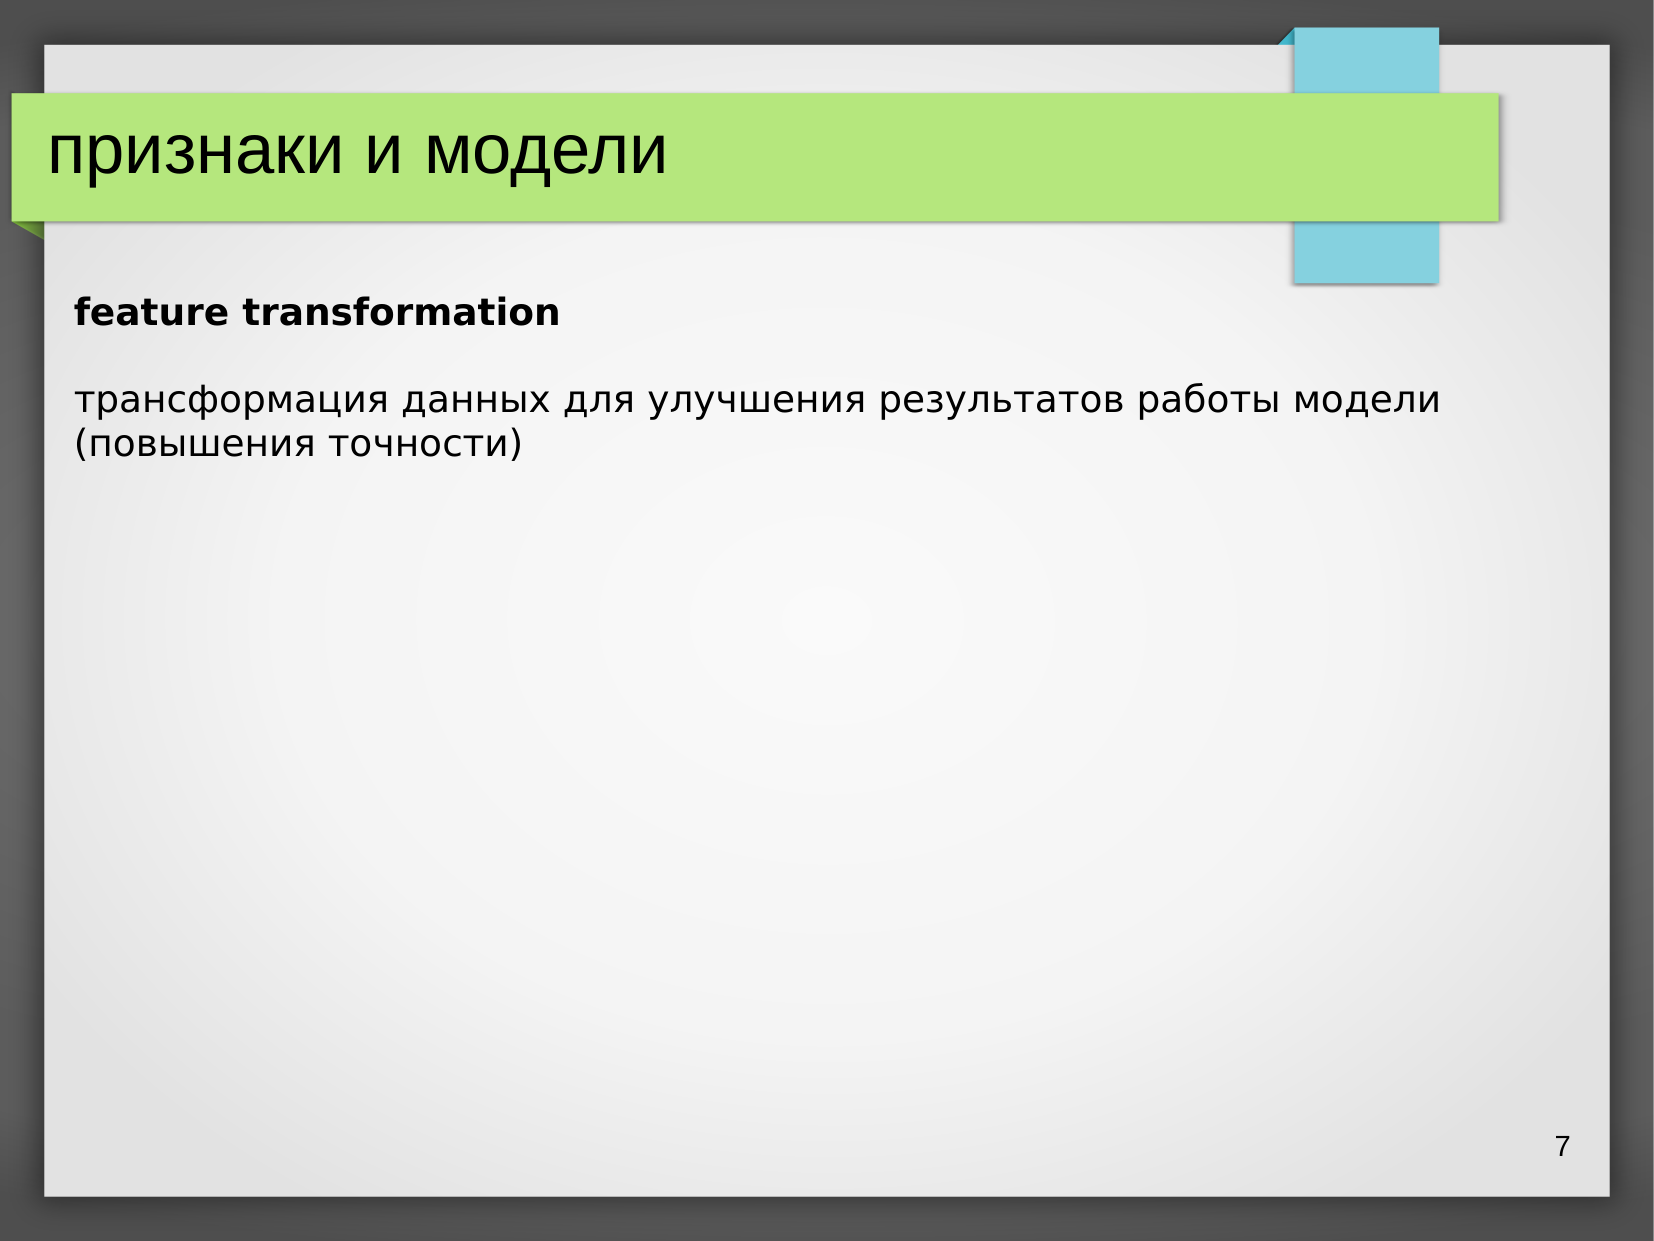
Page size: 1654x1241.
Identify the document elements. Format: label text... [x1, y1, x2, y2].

text_box feature transformation трансформация данных для улучшения результатов работы модели (повышения точности) [59, 283, 1560, 473]
picture [0, 0, 1654, 1241]
title признаки и модели [47, 113, 1465, 185]
